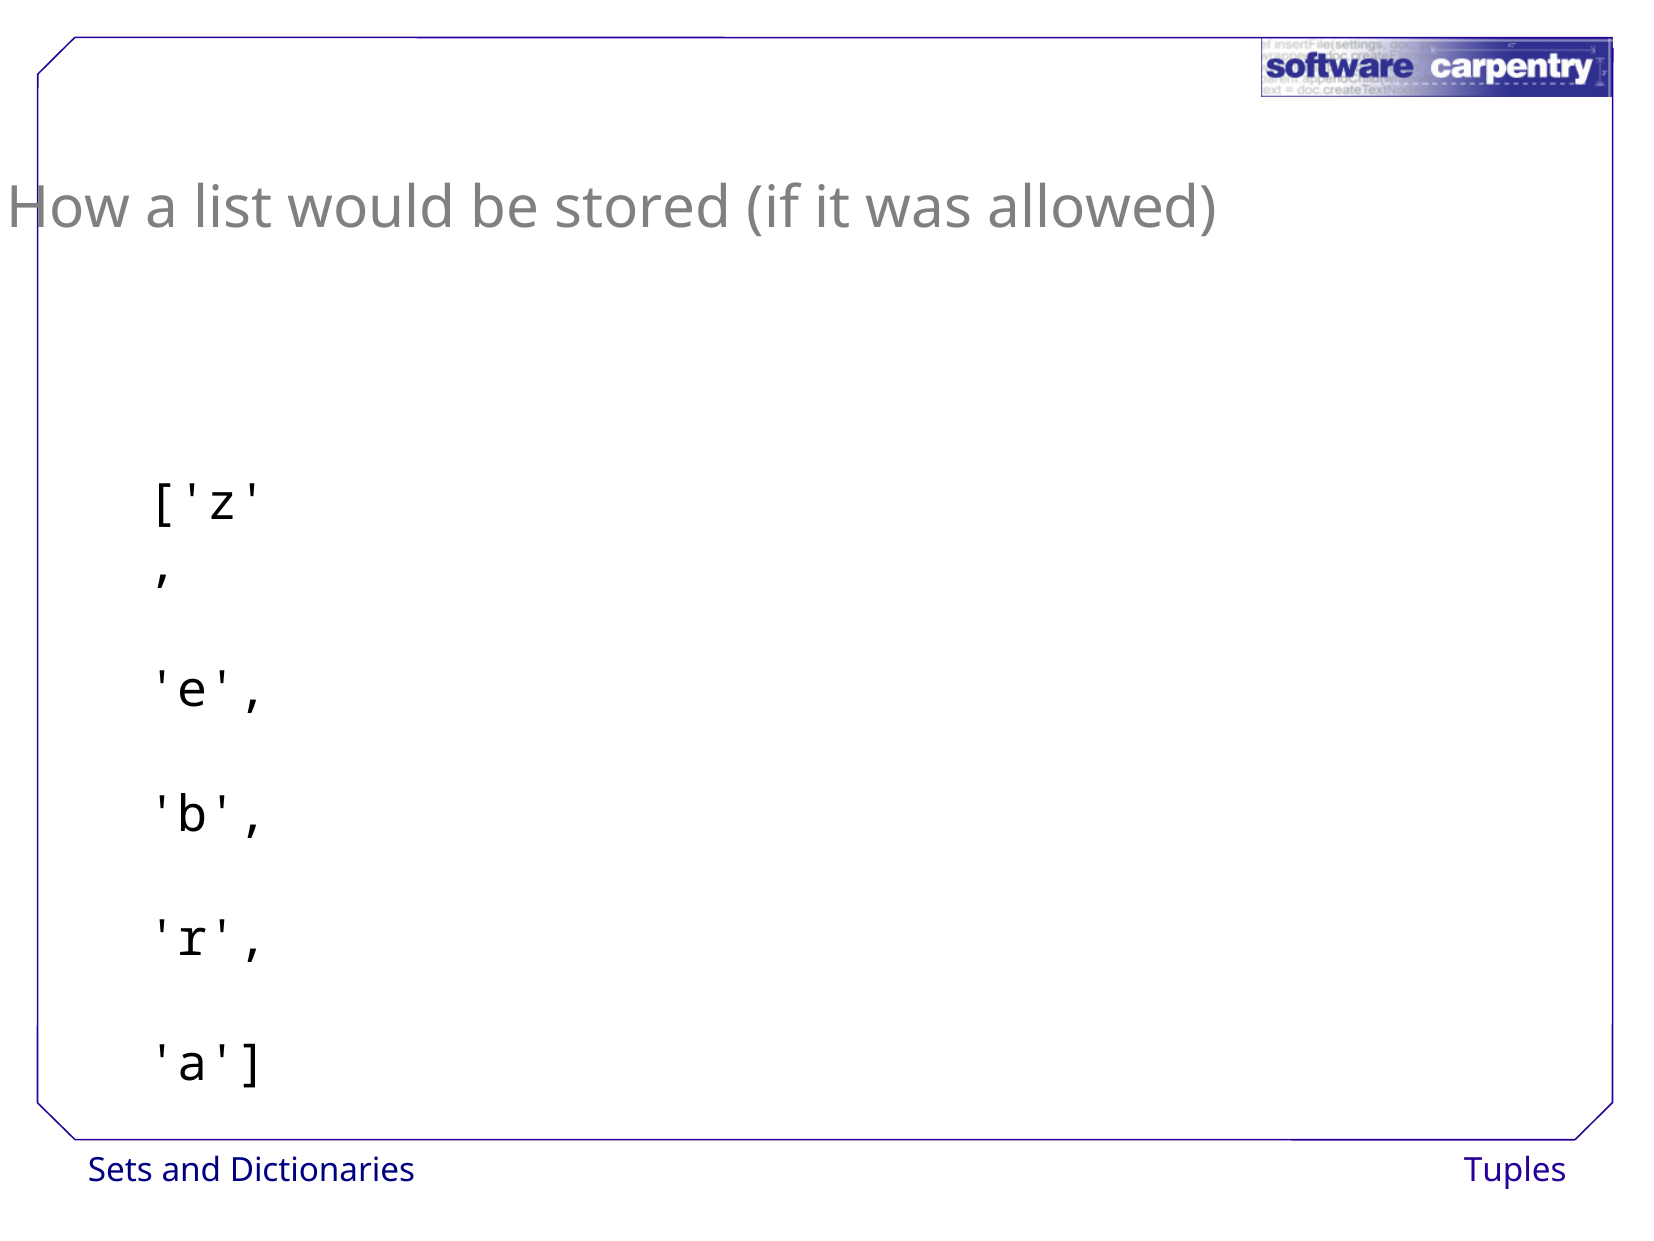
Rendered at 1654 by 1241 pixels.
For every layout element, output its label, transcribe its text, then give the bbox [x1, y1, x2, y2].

text_box ['z', 'e', 'b', 'r', 'a'] [127, 459, 289, 725]
picture [1261, 39, 1613, 97]
text_box How a list would be stored (if it was allowed) [0, 126, 1383, 248]
